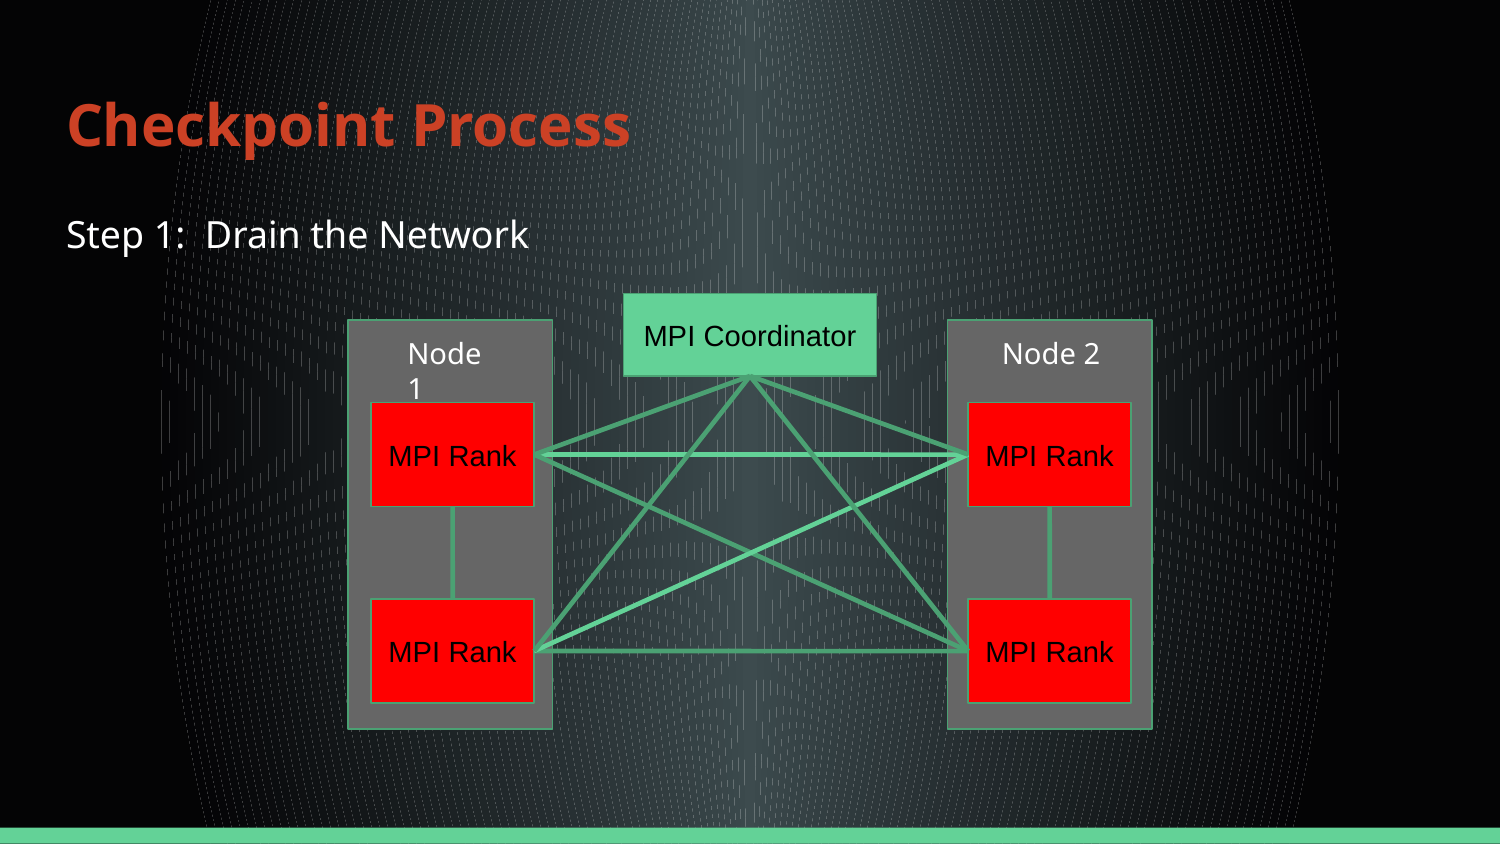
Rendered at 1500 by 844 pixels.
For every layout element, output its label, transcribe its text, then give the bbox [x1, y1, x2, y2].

text_box [947, 458, 1047, 645]
text_box MPI Rank [968, 402, 1132, 507]
text_box Node 1 [392, 320, 513, 376]
text_box MPI Rank [371, 598, 535, 704]
title Checkpoint Process [51, 72, 1449, 167]
text_box [947, 320, 1152, 729]
text_box [947, 630, 958, 643]
text_box Node 2 [986, 320, 1120, 376]
text_box [455, 458, 553, 645]
list Step 1: Drain the Network [51, 189, 1449, 771]
text_box [348, 320, 553, 729]
text_box MPI Coordinator [623, 293, 877, 376]
text_box MPI Rank [371, 402, 535, 507]
text_box [545, 633, 553, 643]
text_box MPI Rank [968, 598, 1132, 704]
